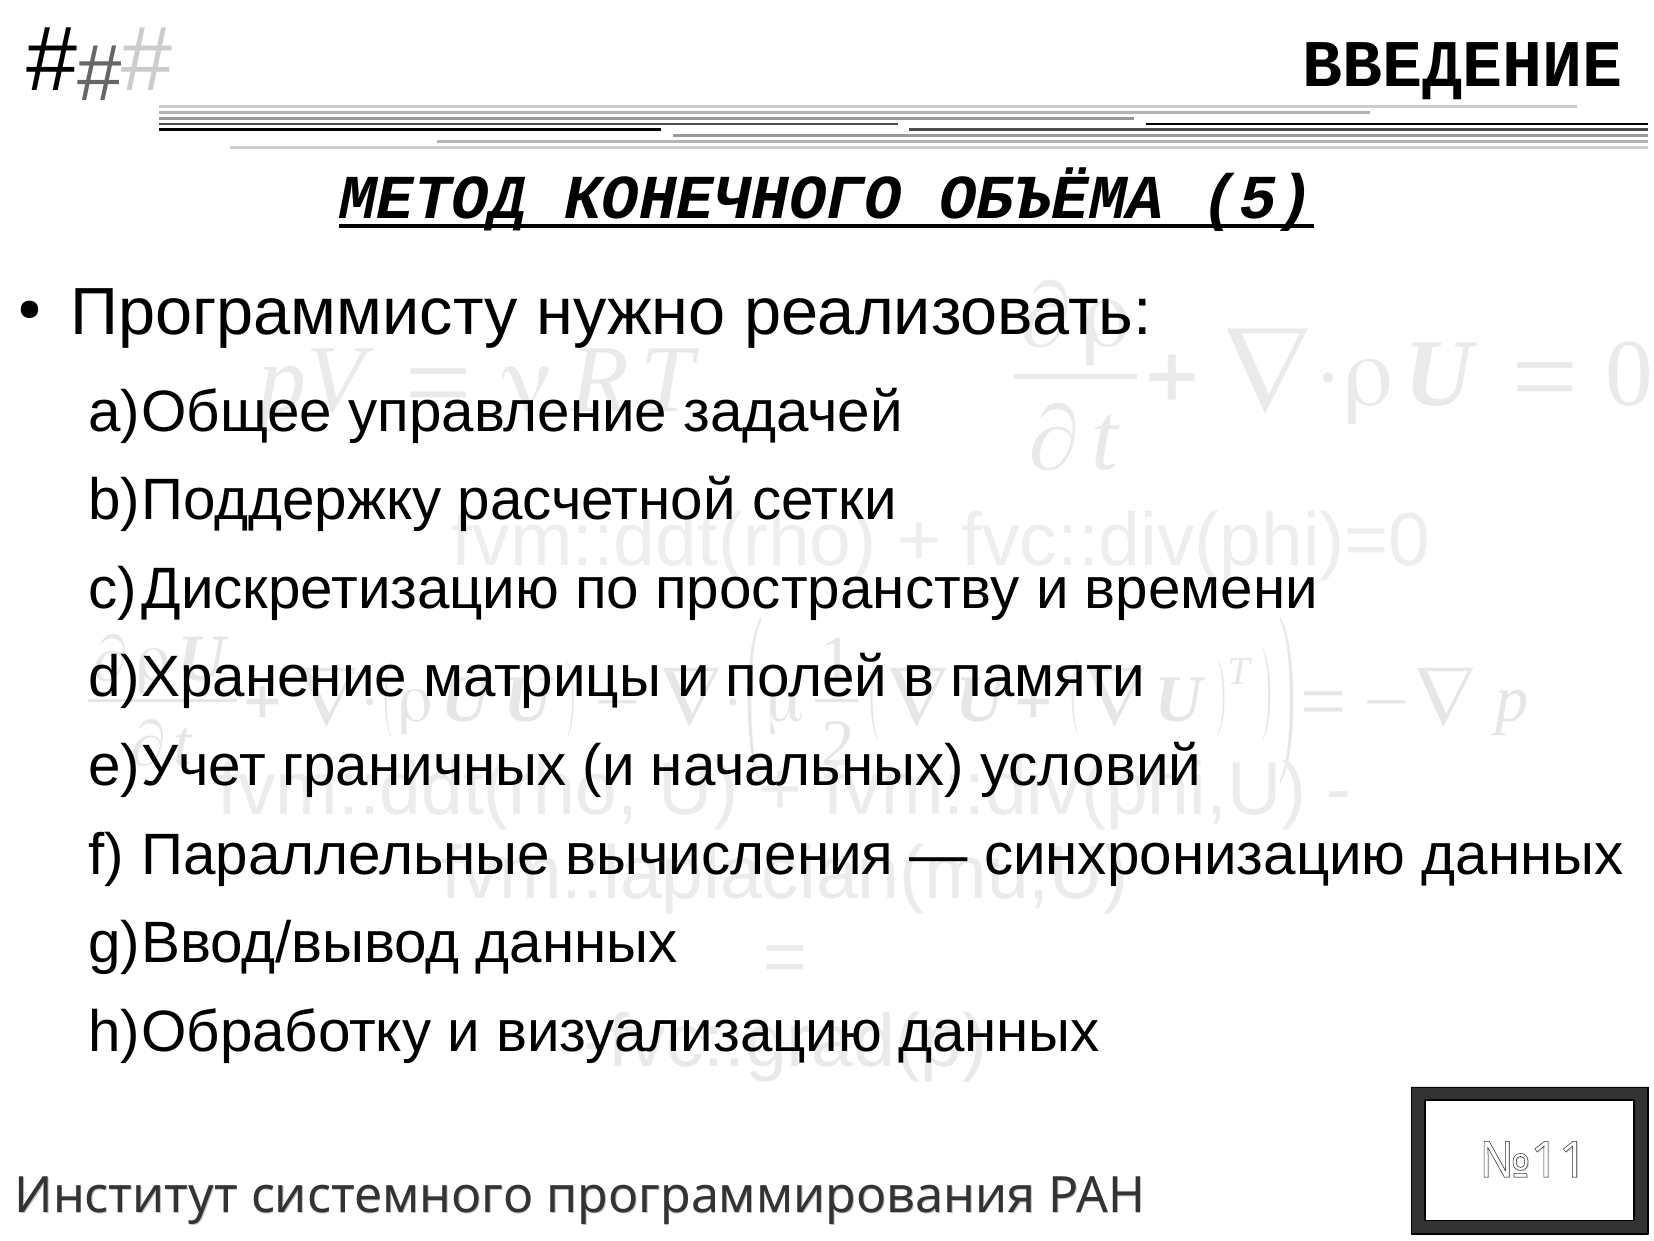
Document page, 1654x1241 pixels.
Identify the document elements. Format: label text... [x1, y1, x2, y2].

list Программисту нужно реализовать: Общее управление задачей Поддержку расчетной сетки Дискретизацию по пространству и времени Хранение матрицы и полей в памяти Учет граничных (и начальных) условий Параллельные вычисления — синхронизацию данных Ввод/вывод данных Обработку и визуализацию данных [0, 274, 1654, 1093]
title МЕТОД КОНЕЧНОГО ОБЪЁМА (5) [0, 147, 1654, 257]
